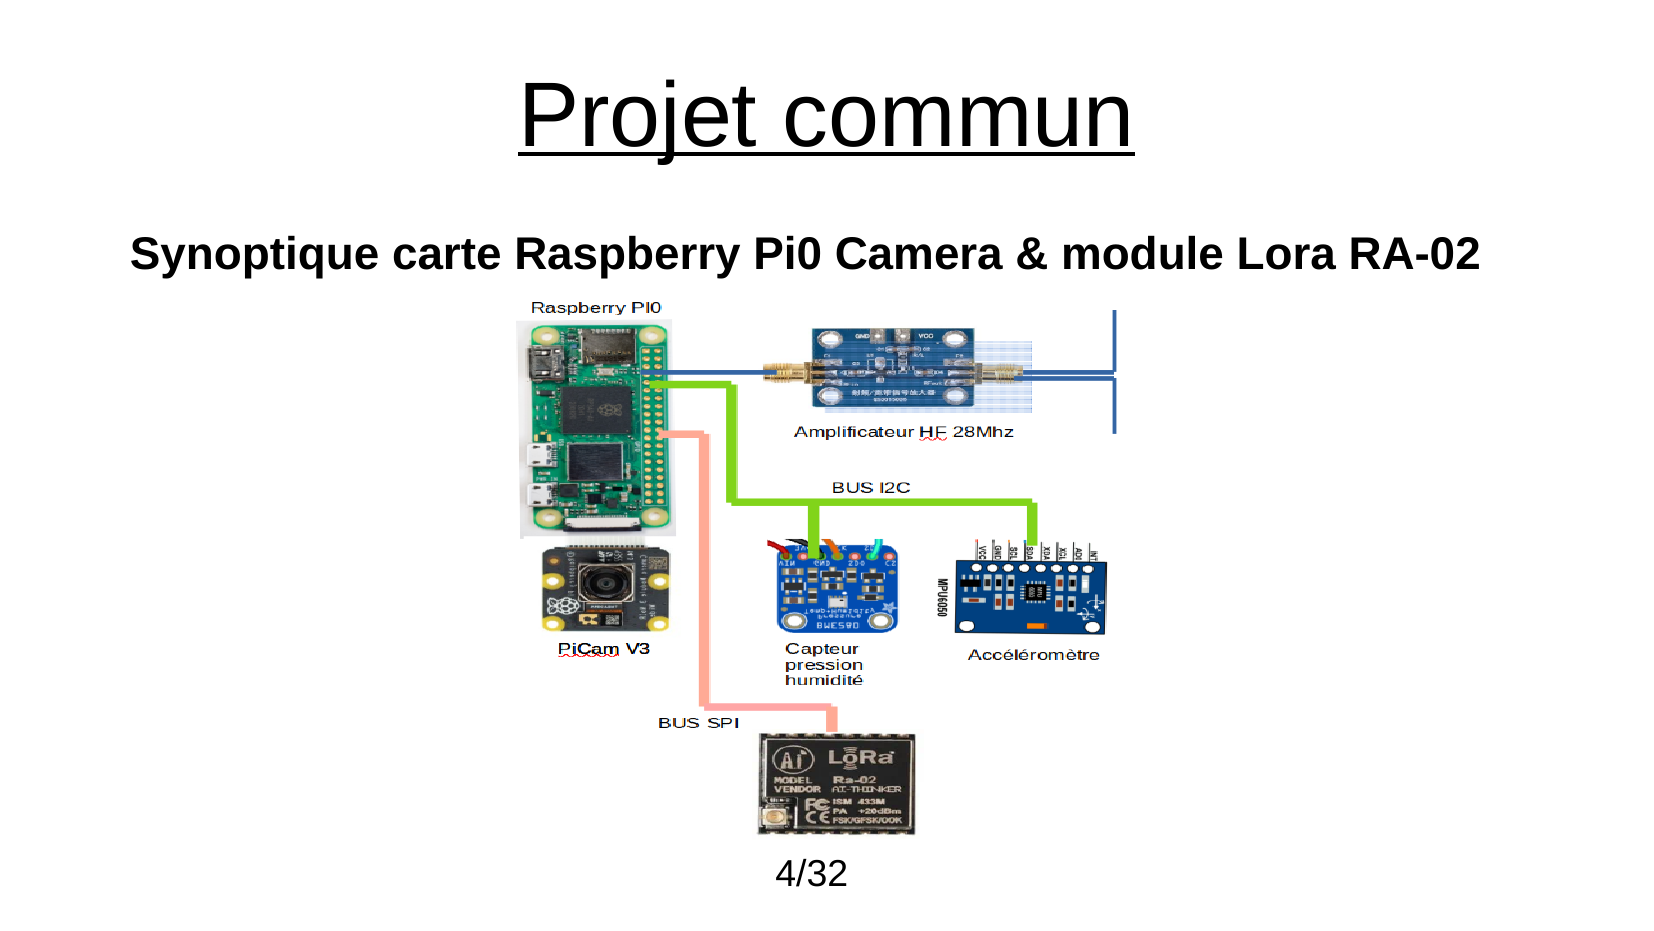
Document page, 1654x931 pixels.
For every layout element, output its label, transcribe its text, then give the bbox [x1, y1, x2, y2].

list Synoptique carte Raspberry Pi0 Camera & module Lora RA-02 [59, 228, 1548, 768]
title Projet commun [82, 37, 1571, 193]
picture [486, 301, 1152, 852]
text_box <numéro>/32 [760, 845, 1388, 903]
